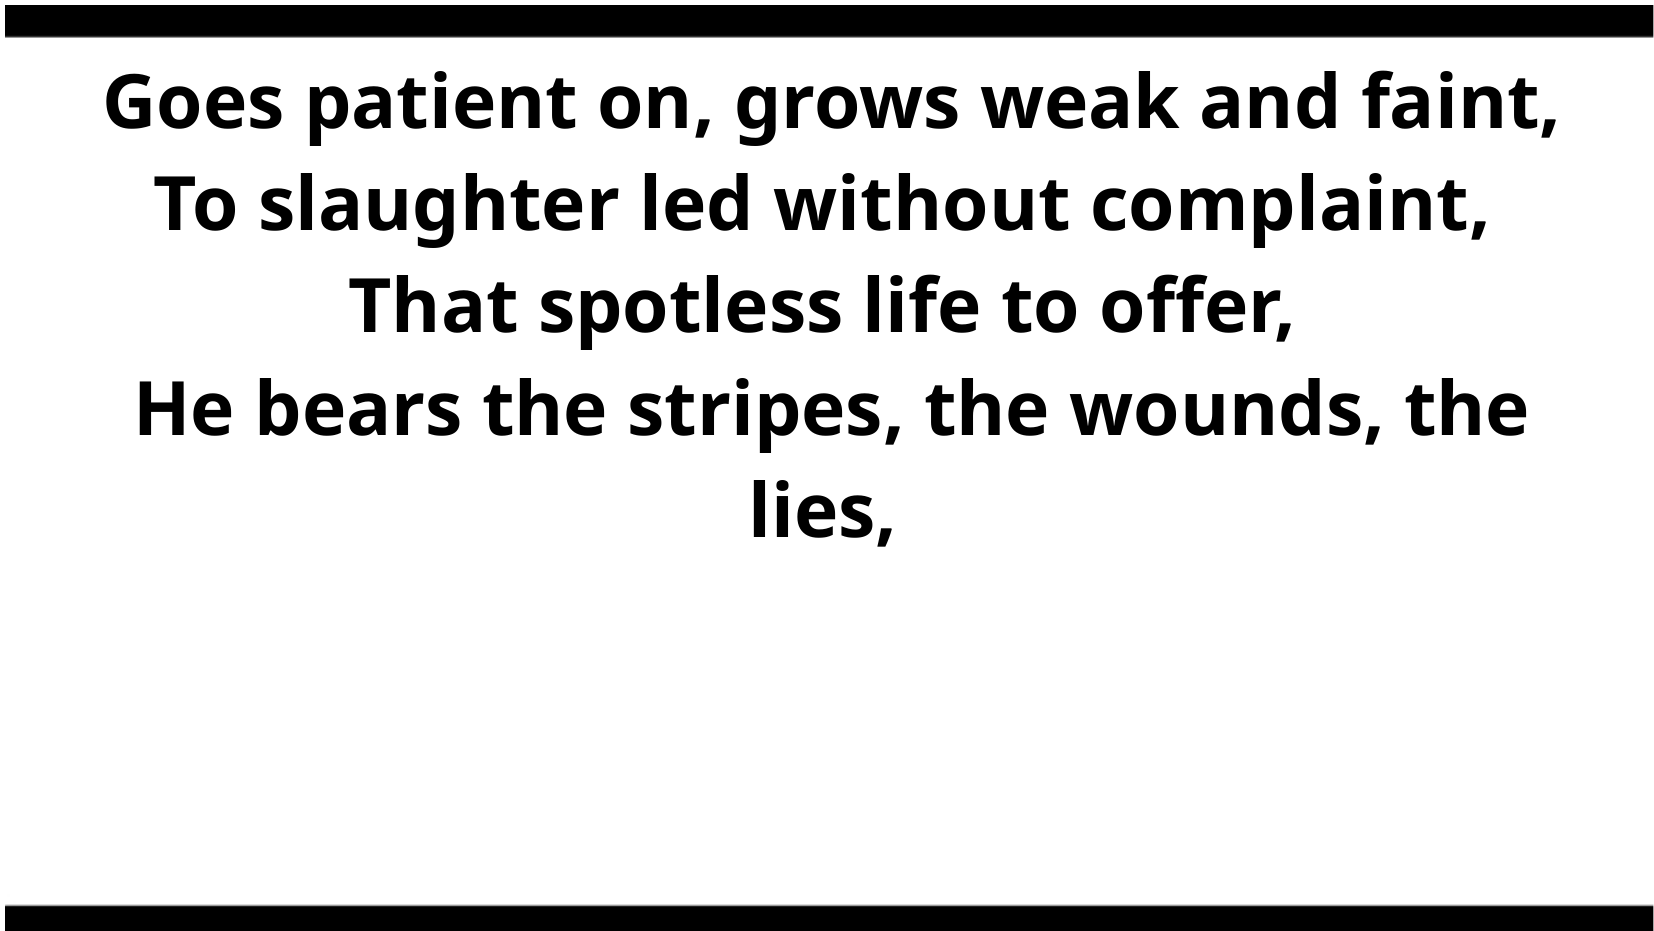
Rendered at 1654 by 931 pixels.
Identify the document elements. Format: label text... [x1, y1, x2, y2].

picture [5, 5, 1654, 931]
text_box Goes patient on, grows weak and faint, To slaughter led without complaint, That spotless life to offer, He bears the stripes, the wounds, the lies, [60, 40, 1606, 455]
